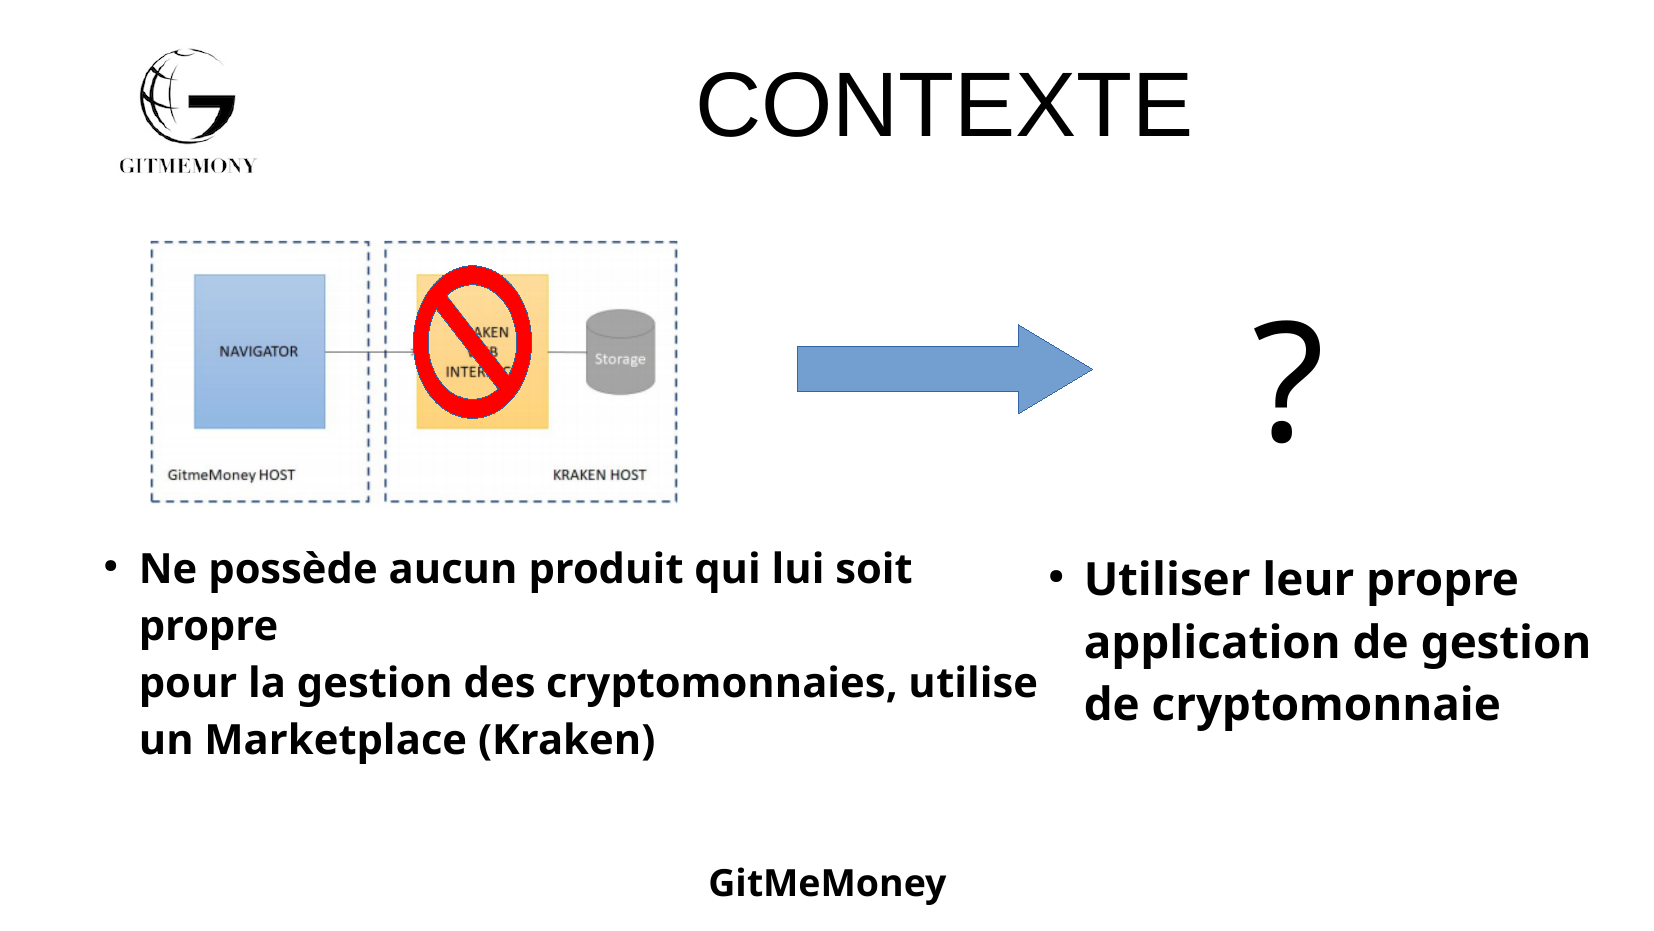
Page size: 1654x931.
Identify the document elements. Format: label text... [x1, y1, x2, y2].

title CONTEXTE [324, 33, 1565, 178]
text_box Ne possède aucun produit qui lui soit propre pour la gestion des cryptomonnaies, utilise un Marketplace (Kraken) [88, 531, 1063, 806]
picture [147, 236, 680, 507]
text_box ? [1151, 255, 1418, 473]
picture [71, 29, 296, 204]
text_box [413, 265, 532, 419]
text_box Utiliser leur propre application de gestion de cryptomonnaie [1033, 539, 1625, 739]
text_box [797, 324, 1093, 414]
